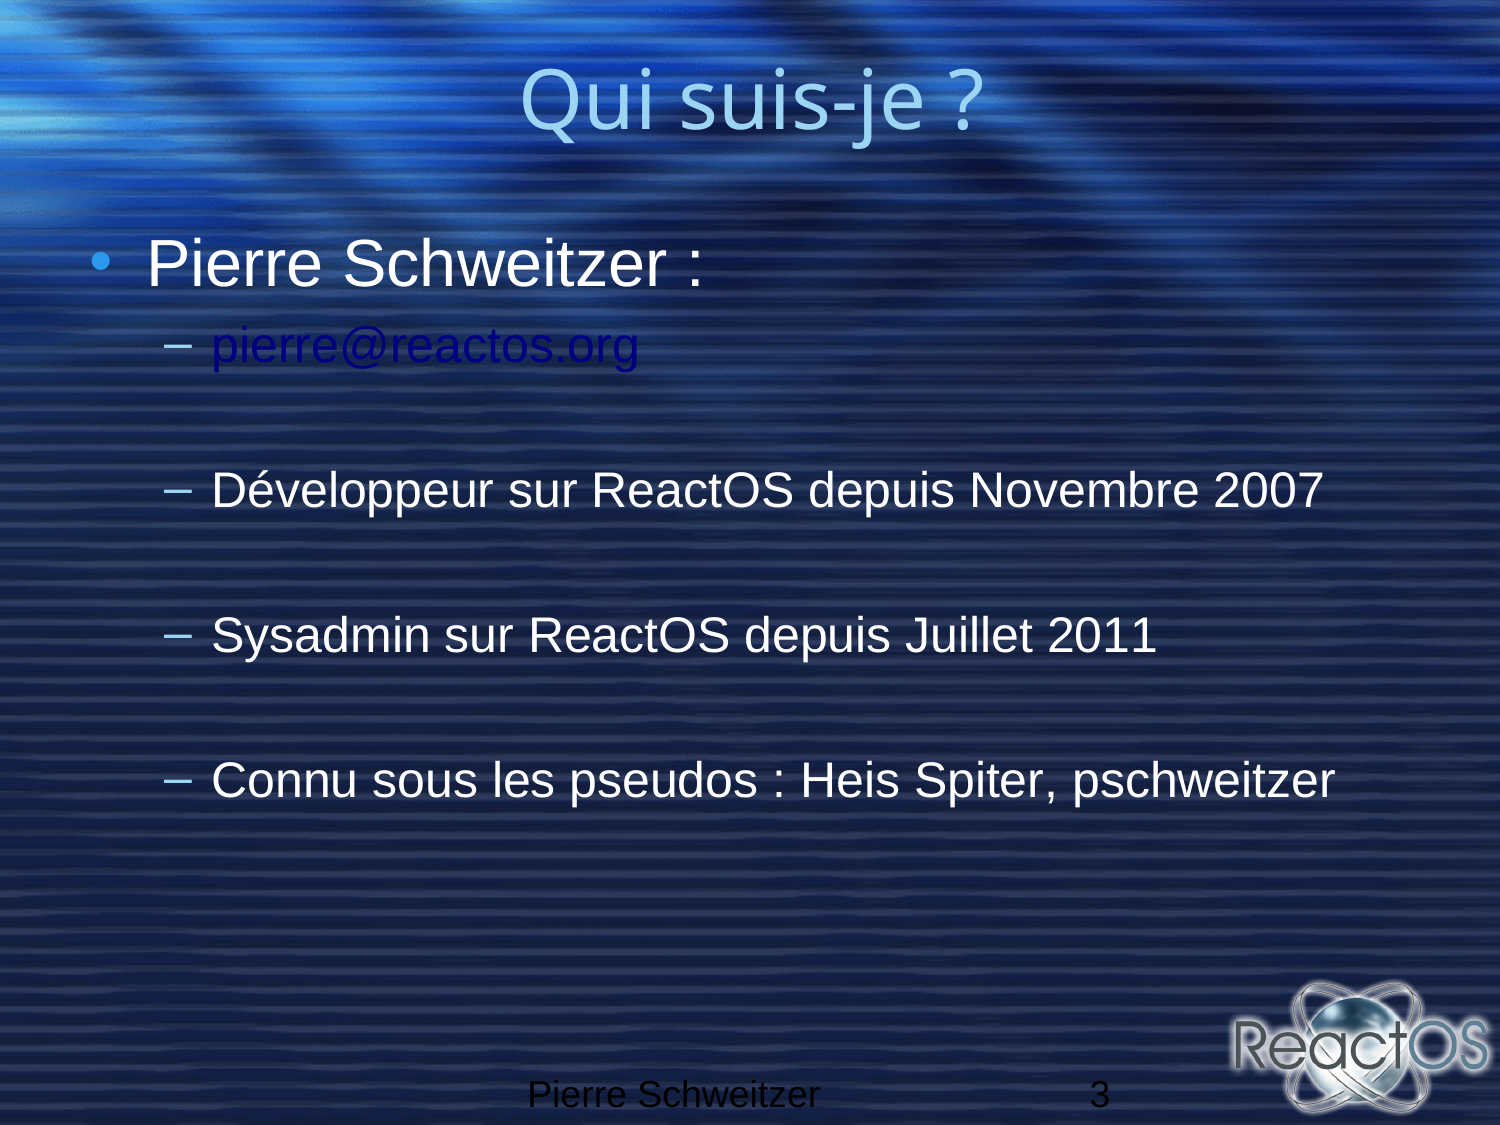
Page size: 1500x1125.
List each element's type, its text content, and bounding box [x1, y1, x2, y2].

list Pierre Schweitzer : pierre@reactos.org Développeur sur ReactOS depuis Novembre 2007 Sysadmin sur ReactOS depuis Juillet 2011 Connu sous les pseudos : Heis Spiter, pschweitzer [75, 212, 1426, 1009]
picture [0, 0, 1500, 1125]
title Qui suis-je ? [76, 31, 1427, 161]
